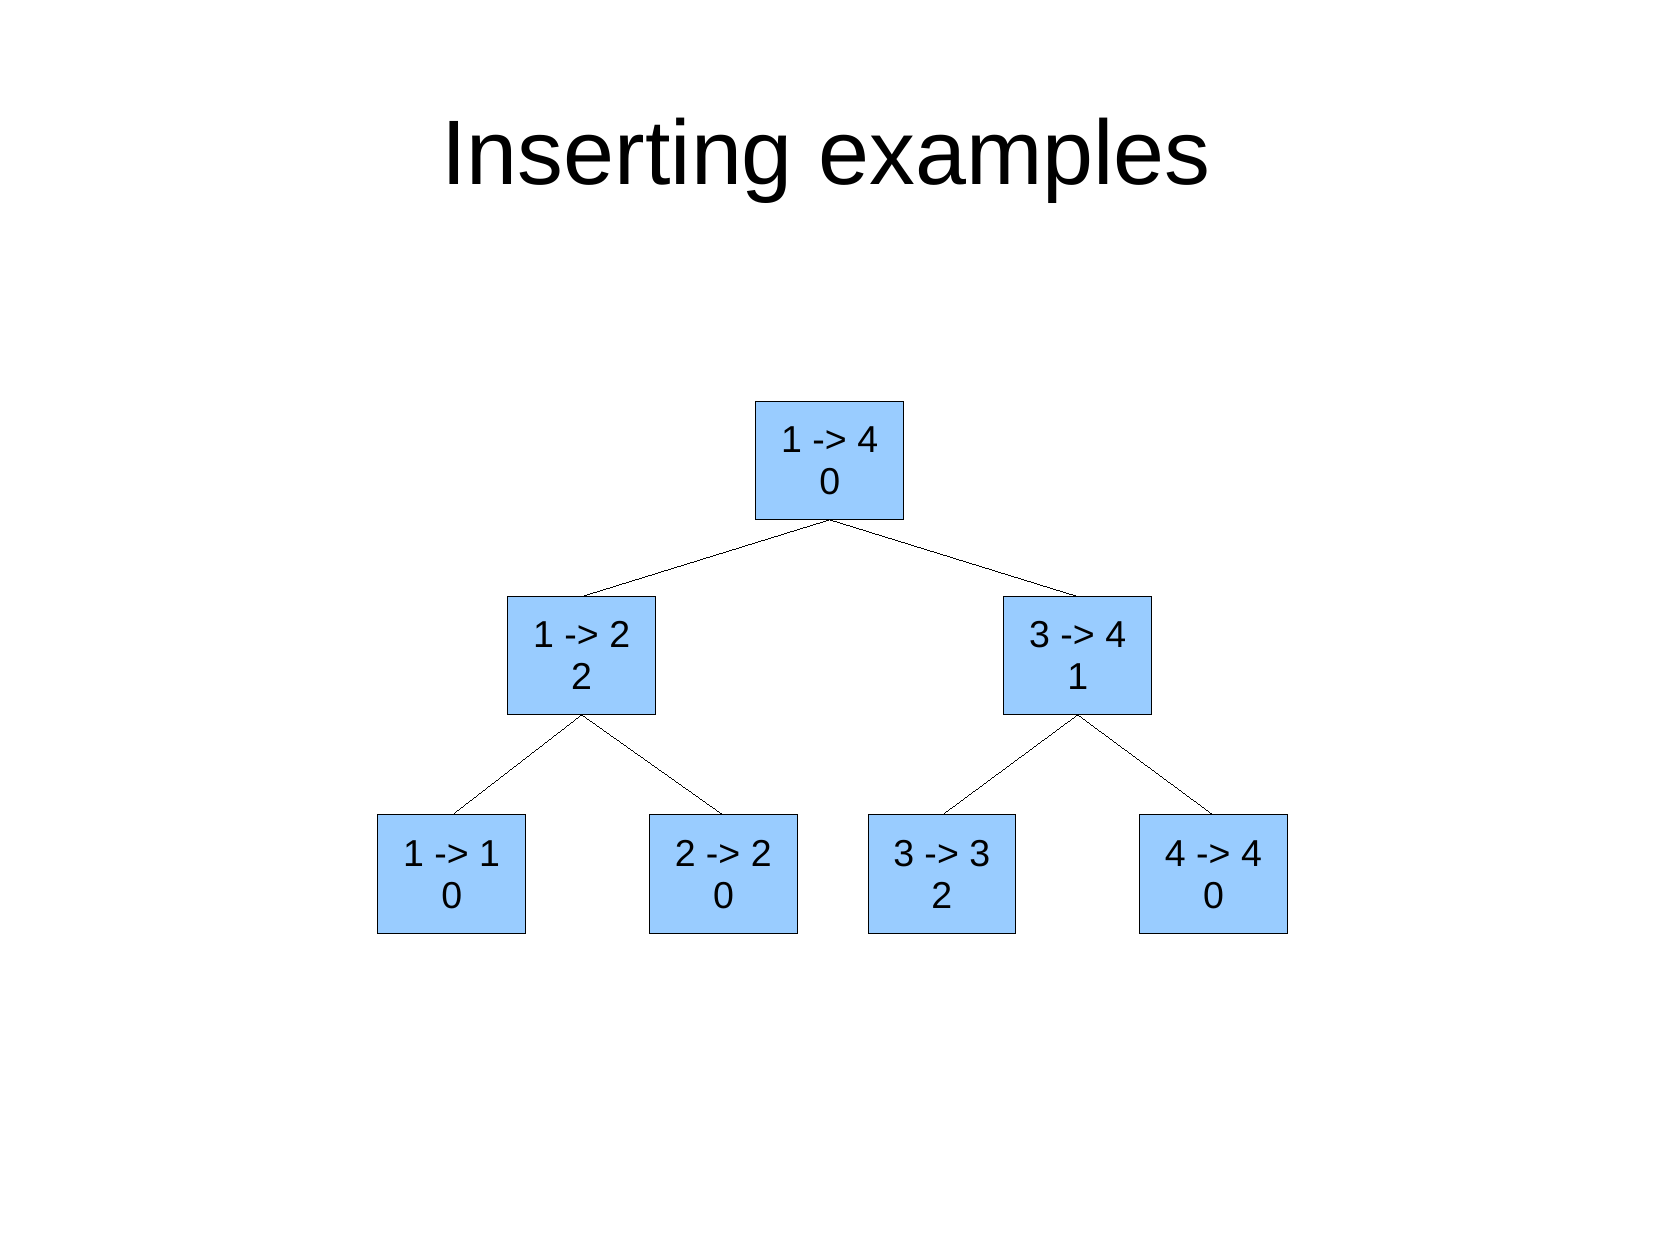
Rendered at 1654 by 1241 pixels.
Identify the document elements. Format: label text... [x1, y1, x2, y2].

text_box 3 -> 4 1 [1003, 596, 1152, 715]
text_box 1 -> 1 0 [377, 814, 526, 934]
text_box 4 -> 4 0 [1139, 814, 1288, 934]
text_box 3 -> 3 2 [868, 814, 1016, 934]
title Inserting examples [82, 49, 1571, 257]
text_box 1 -> 4 0 [755, 401, 904, 520]
text_box 1 -> 2 2 [507, 596, 656, 715]
text_box 2 -> 2 0 [649, 814, 798, 934]
